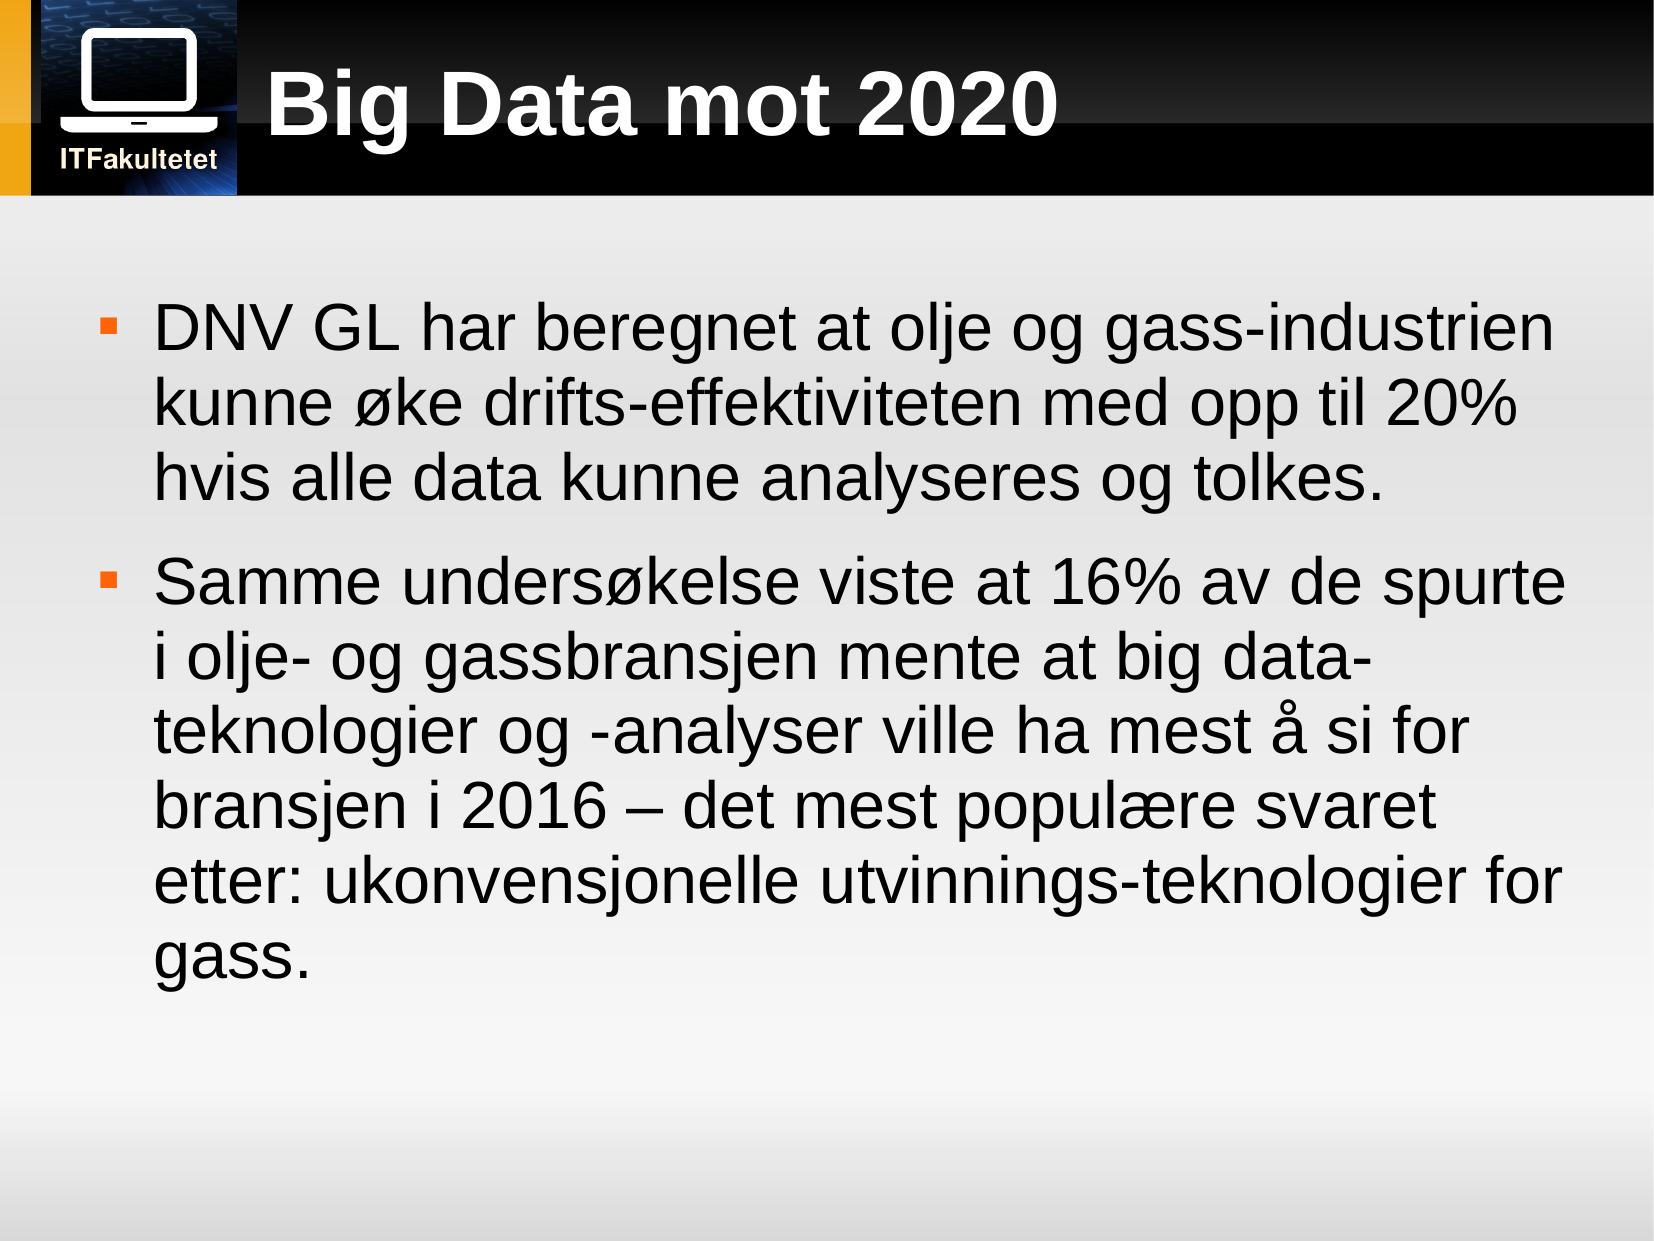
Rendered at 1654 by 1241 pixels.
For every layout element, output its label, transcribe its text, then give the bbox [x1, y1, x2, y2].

list DNV GL har beregnet at olje og gass-industrien kunne øke drifts-effektiviteten med opp til 20% hvis alle data kunne analyseres og tolkes. Samme undersøkelse viste at 16% av de spurte i olje- og gassbransjen mente at big data- teknologier og -analyser ville ha mest å si for bransjen i 2016 – det mest populære svaret etter: ukonvensjonelle utvinnings-teknologier for gass. [82, 290, 1571, 1109]
picture [0, 0, 1654, 1241]
title Big Data mot 2020 [265, 0, 1565, 208]
